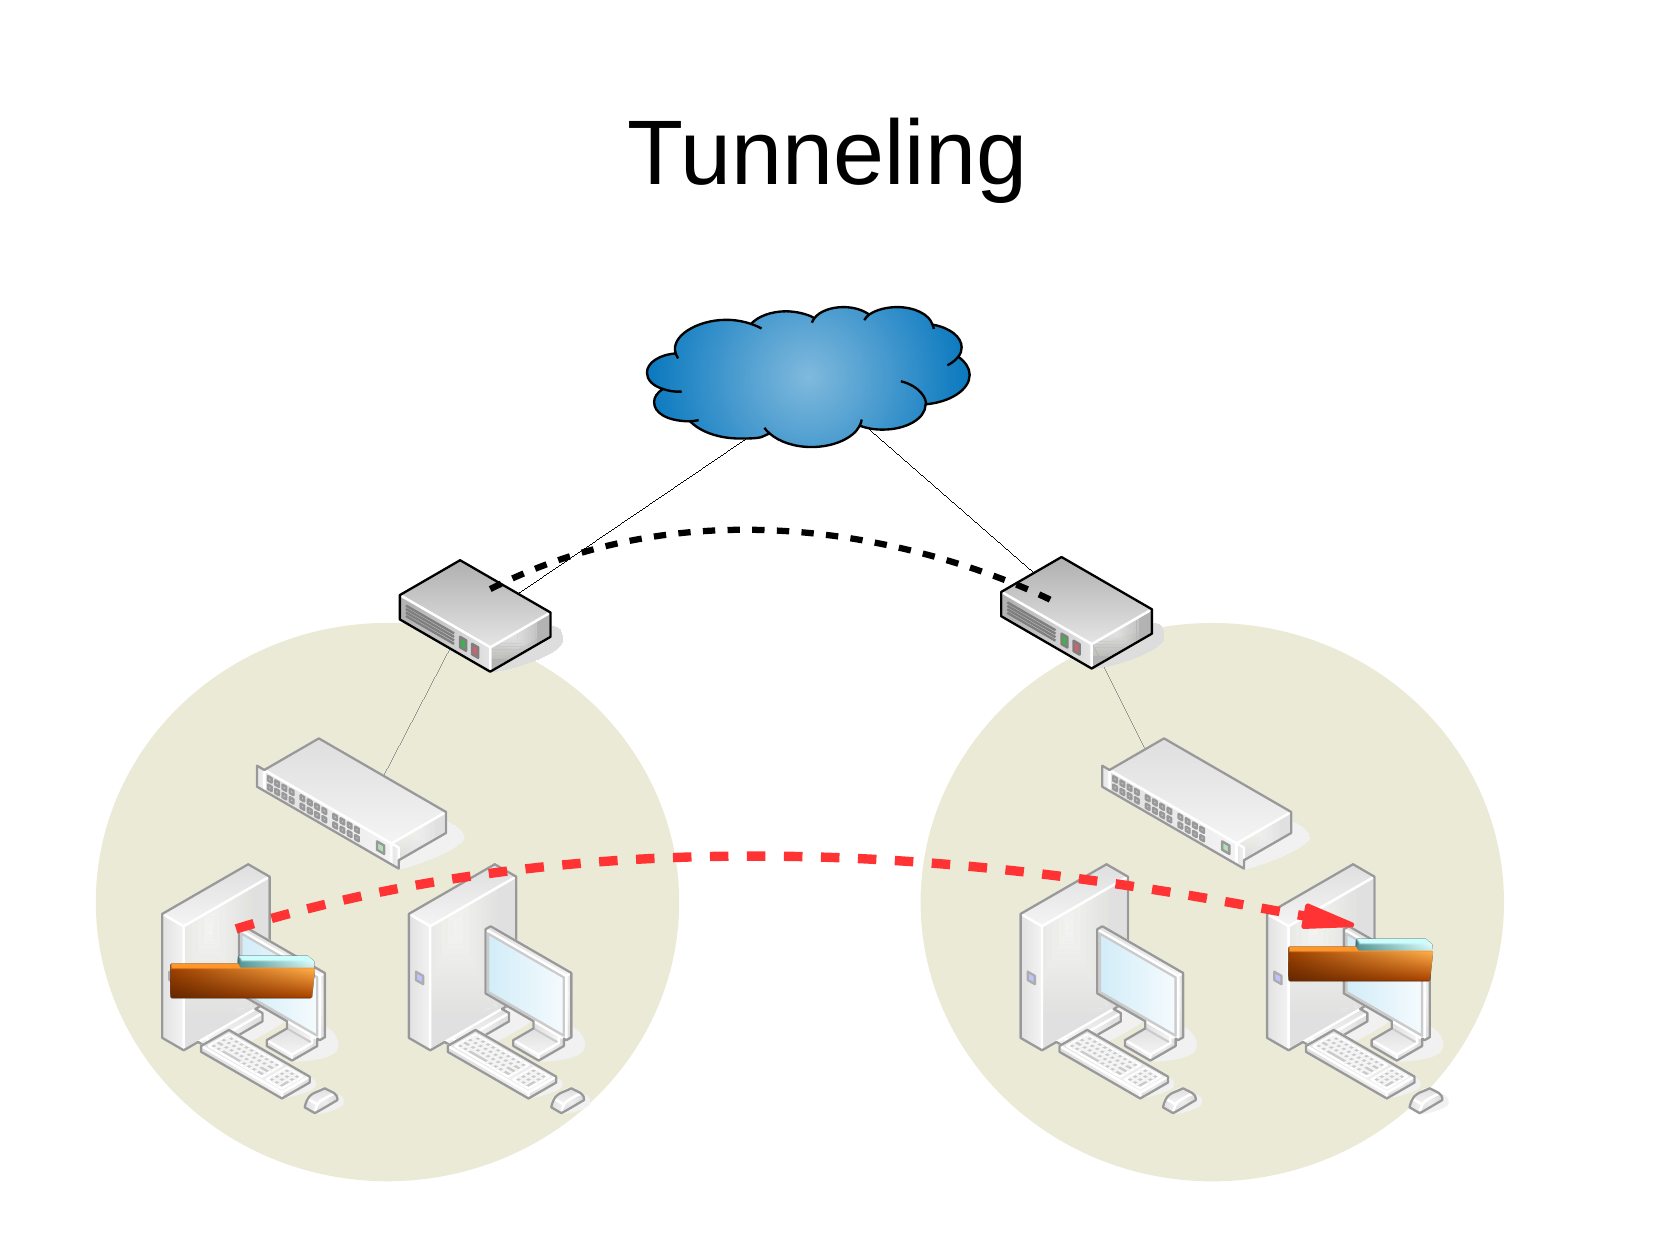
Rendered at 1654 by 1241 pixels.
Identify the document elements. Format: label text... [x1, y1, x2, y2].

text_box [402, 563, 549, 669]
text_box [1003, 559, 1150, 666]
title Tunneling [83, 49, 1572, 257]
text_box [58, 599, 1572, 1195]
text_box [646, 307, 970, 448]
